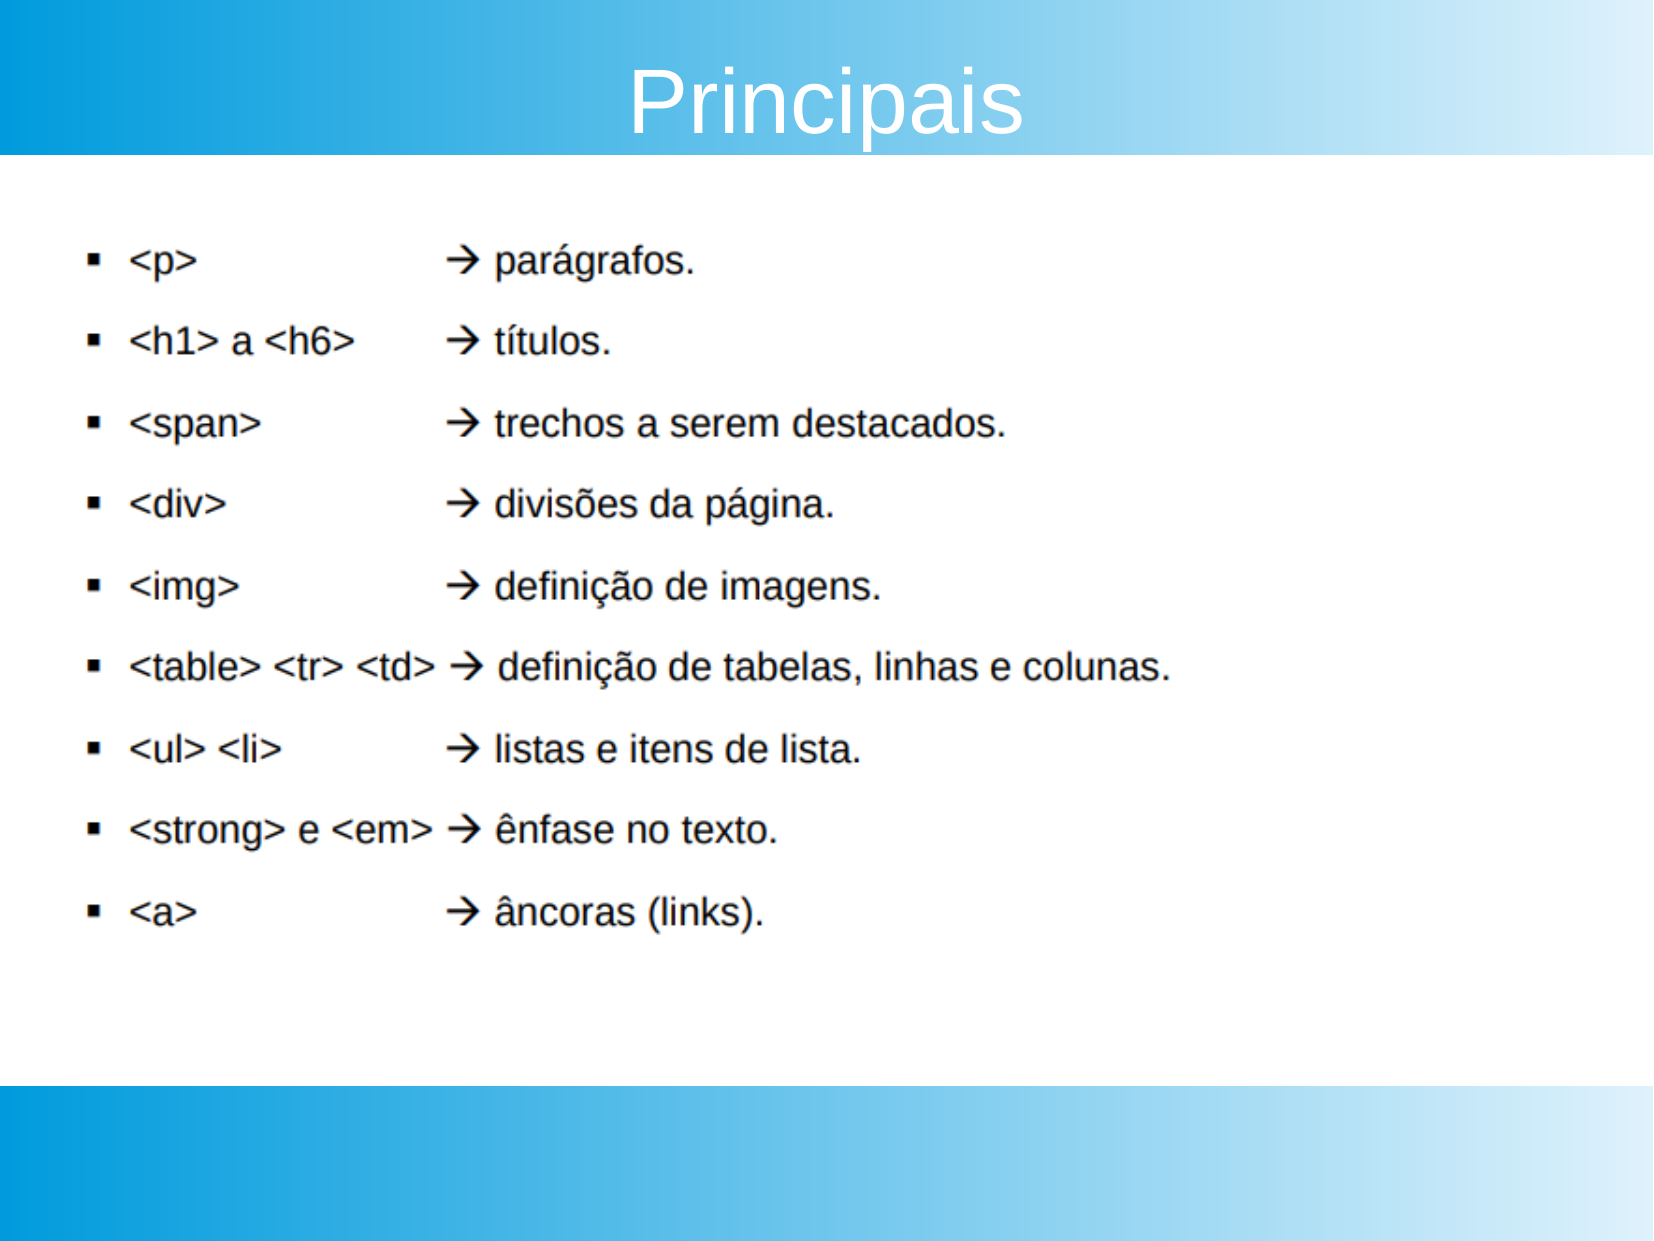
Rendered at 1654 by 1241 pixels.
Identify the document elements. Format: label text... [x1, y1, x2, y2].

picture [60, 203, 1222, 1010]
title Principais [82, 49, 1571, 155]
